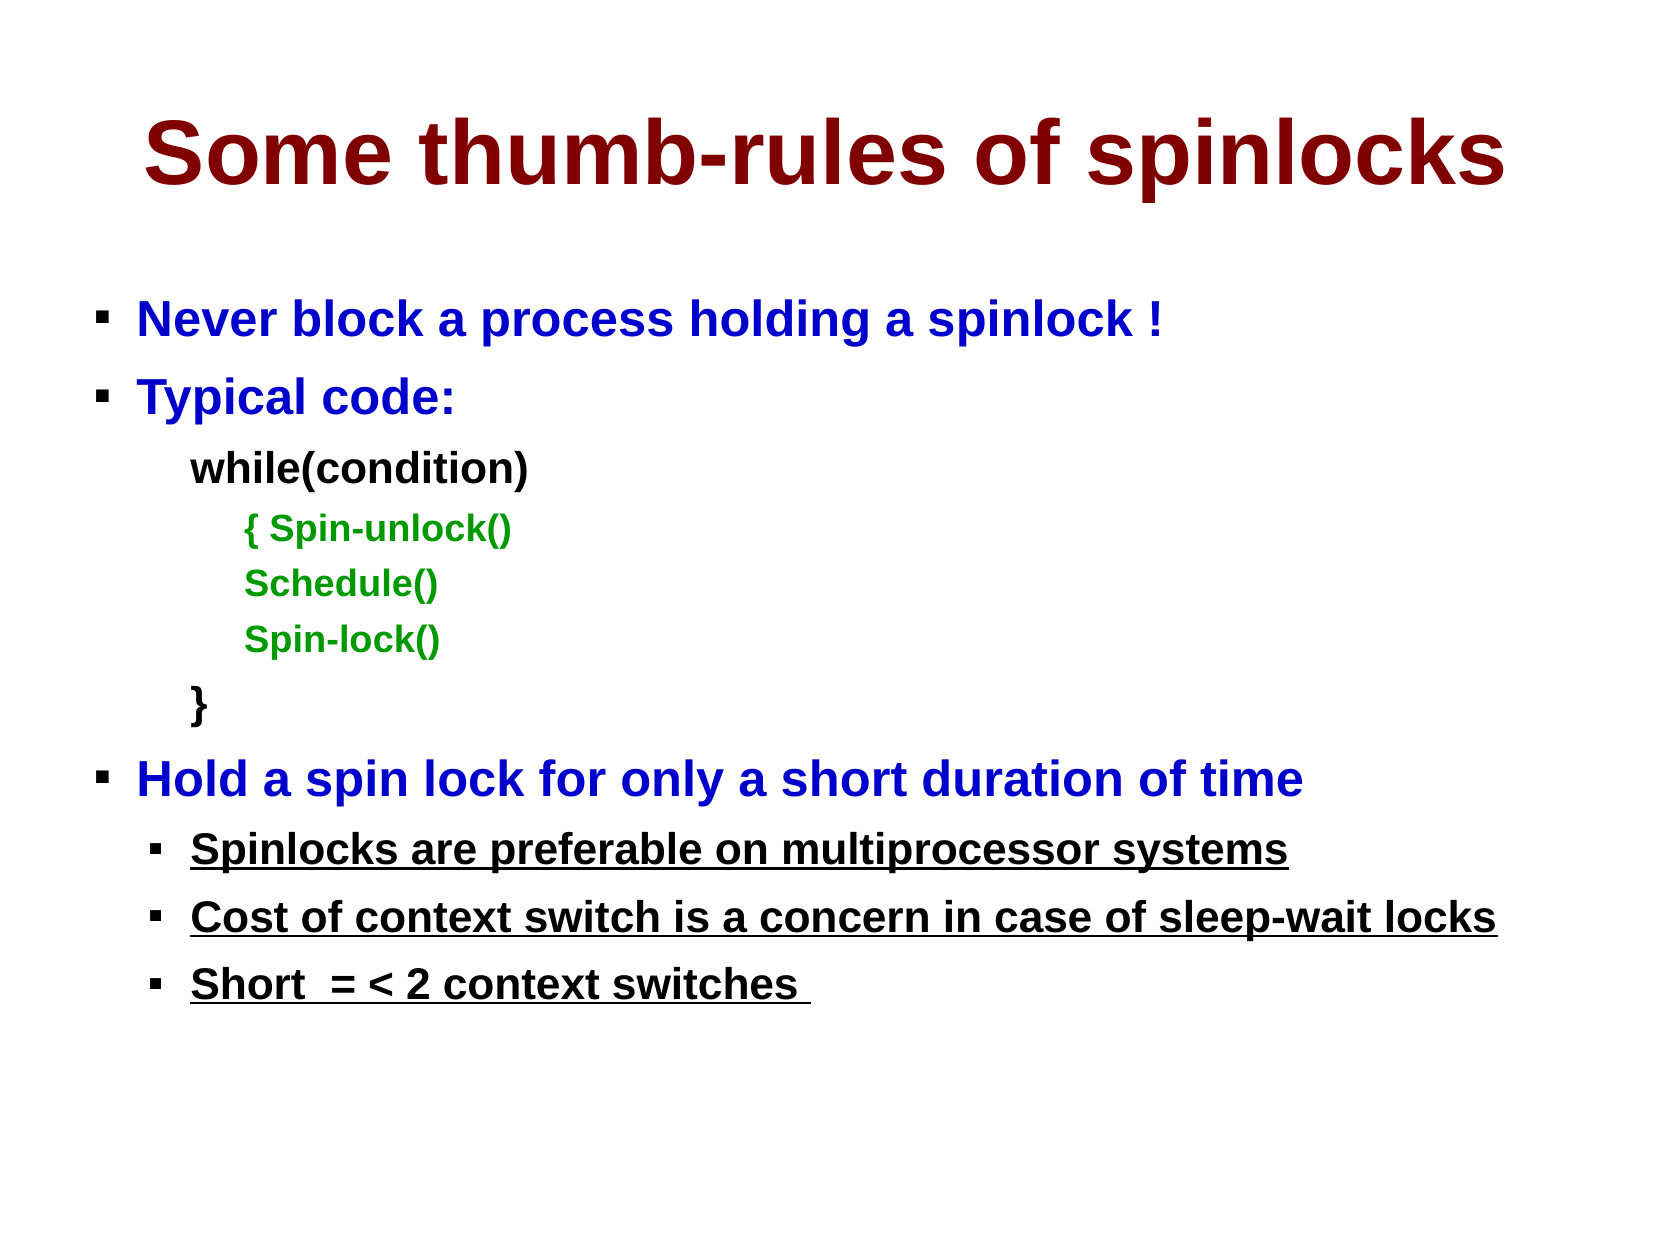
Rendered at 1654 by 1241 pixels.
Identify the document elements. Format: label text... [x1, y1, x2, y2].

list Never block a process holding a spinlock ! Typical code: while(condition) { Spin-unlock() Schedule() Spin-lock() } Hold a spin lock for only a short duration of time Spinlocks are preferable on multiprocessor systems Cost of context switch is a concern in case of sleep-wait locks Short = < 2 context switches [82, 290, 1571, 1010]
title Some thumb-rules of spinlocks [82, 49, 1571, 257]
